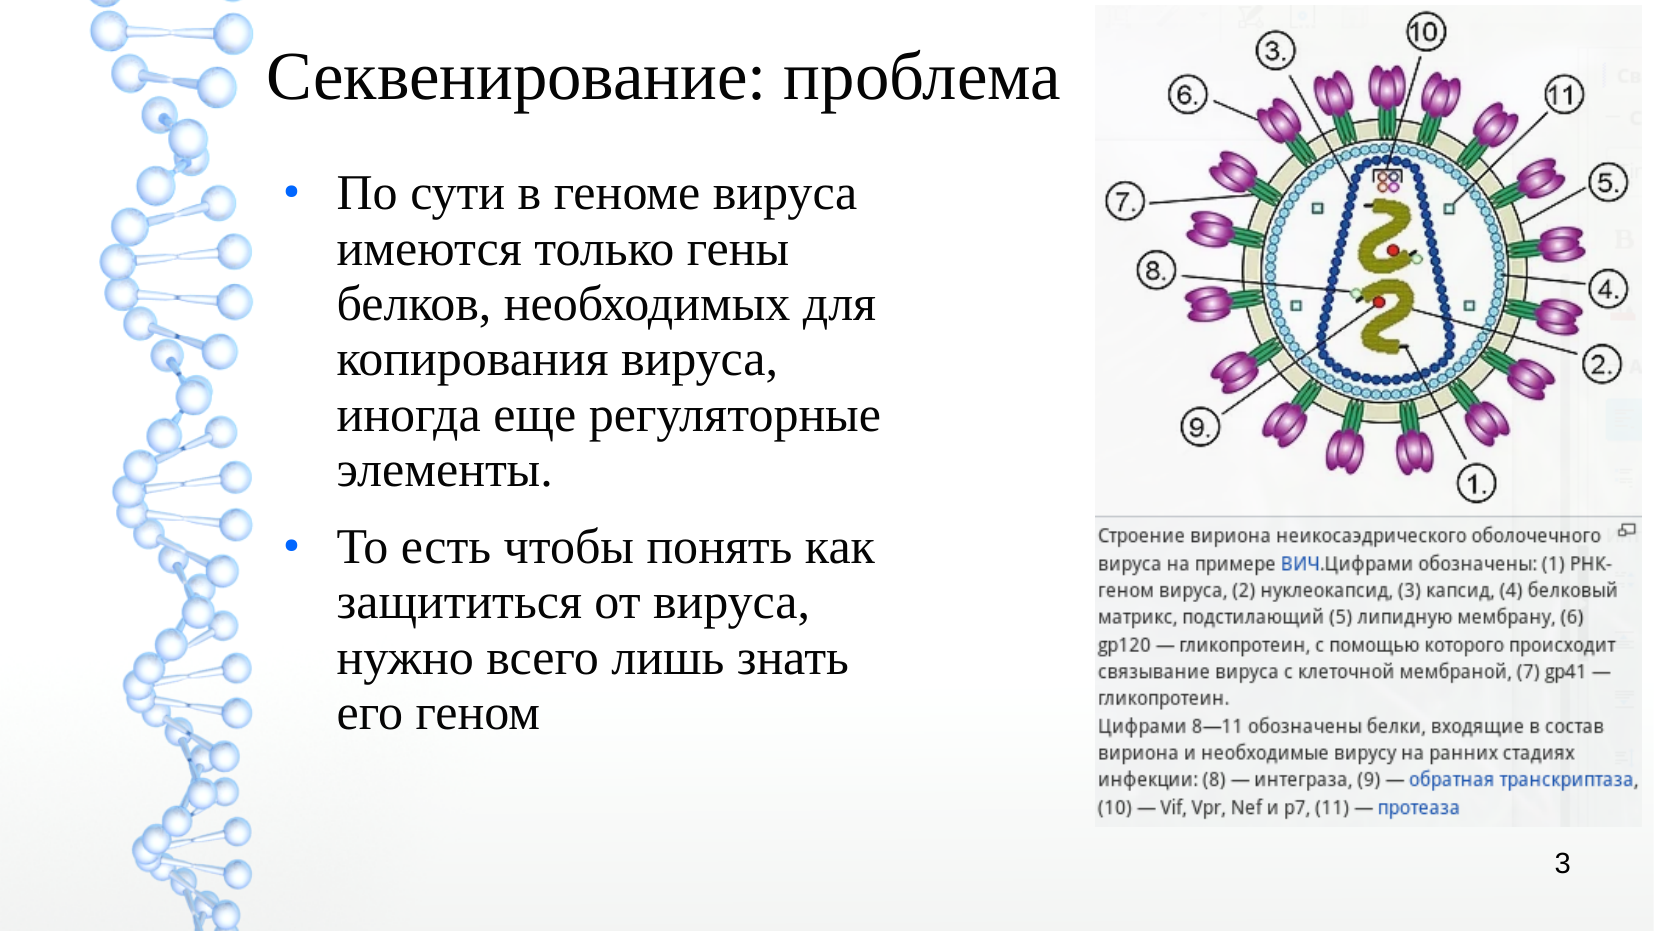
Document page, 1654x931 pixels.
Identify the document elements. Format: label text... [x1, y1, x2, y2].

title Секвенирование: проблема [0, 0, 1329, 154]
picture [0, 0, 1654, 931]
list По сути в геноме вируса имеются только гены белков, необходимых для копирования вируса, иногда еще регуляторные элементы. То есть чтобы понять как защититься от вируса, нужно всего лишь знать его геном [265, 165, 898, 839]
